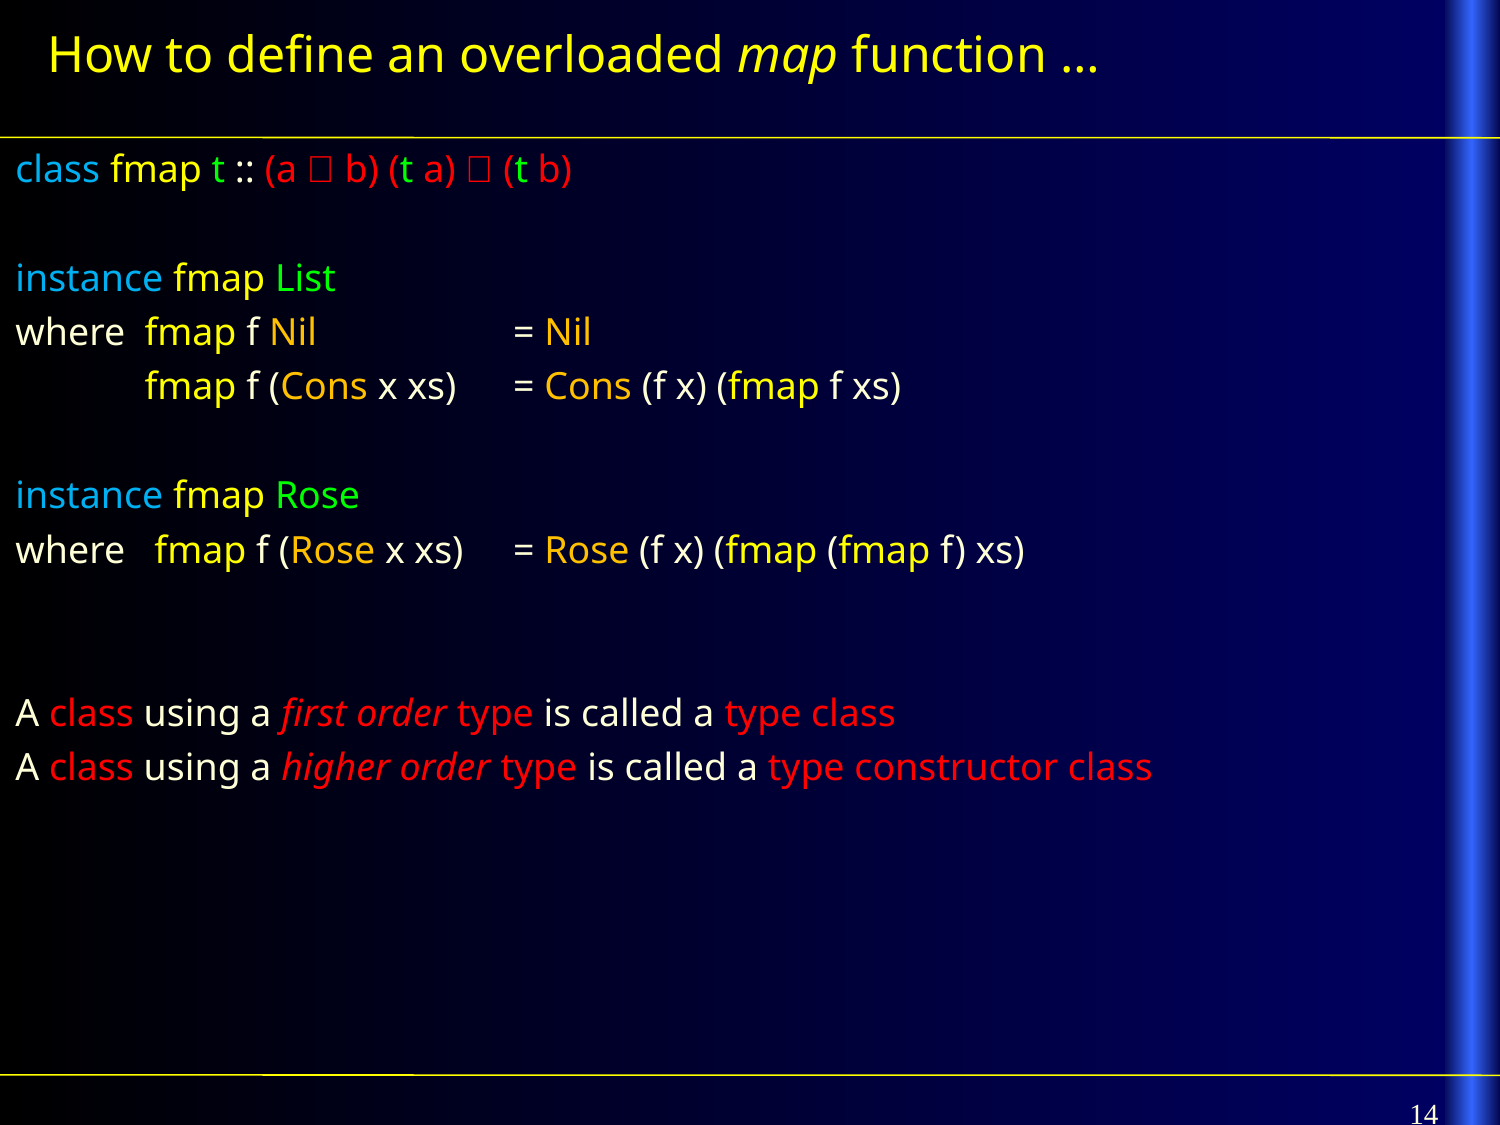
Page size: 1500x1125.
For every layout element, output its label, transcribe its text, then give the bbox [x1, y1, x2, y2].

text_box class fmap t :: (a  b) (t a)  (t b) instance fmap List where fmap f Nil = Nil fmap f (Cons x xs) = Cons (f x) (fmap f xs) instance fmap Rose where fmap f (Rose x xs) = Rose (f x) (fmap (fmap f) xs) A class using a first order type is called a type class A class using a higher order type is called a type constructor class [0, 137, 1500, 1026]
text_box How to define an overloaded map function … [32, 0, 1367, 113]
